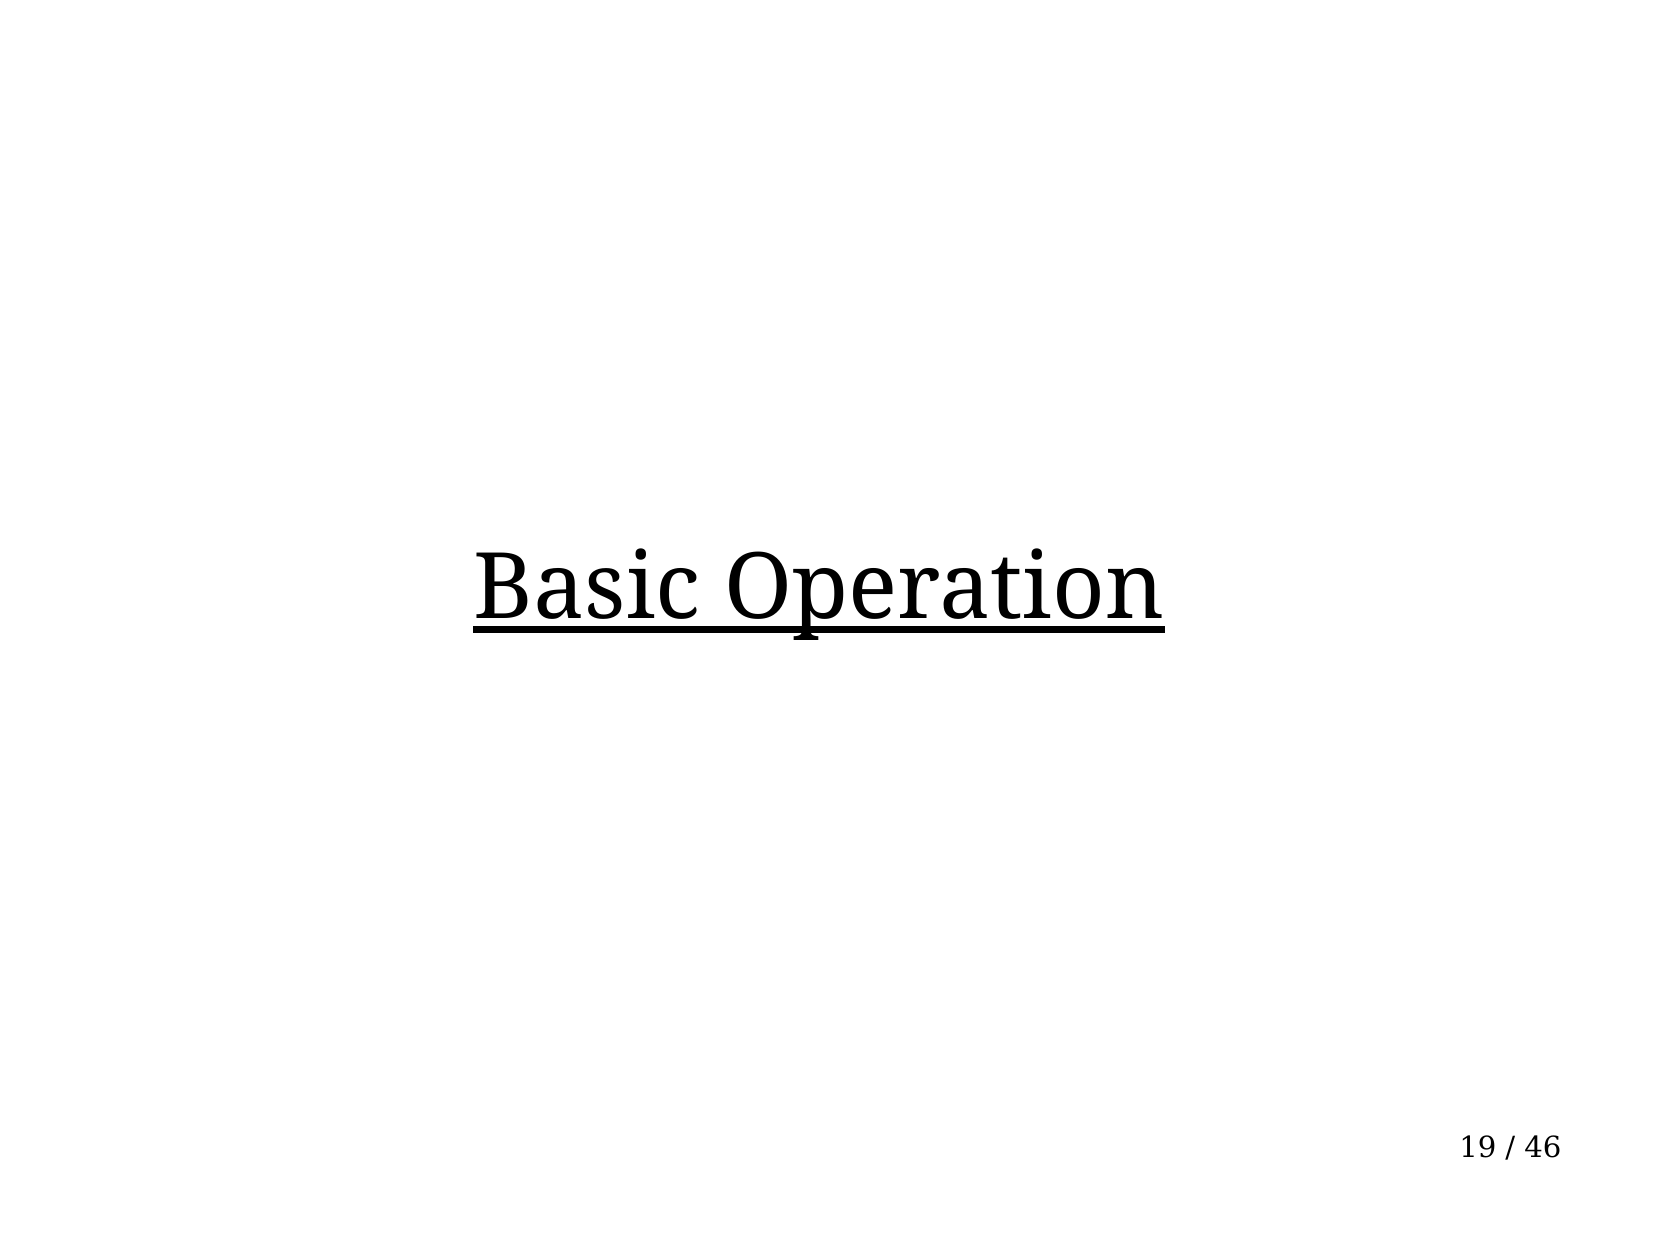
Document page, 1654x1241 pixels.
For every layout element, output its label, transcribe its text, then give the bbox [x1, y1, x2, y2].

title Basic Operation [75, 480, 1564, 688]
